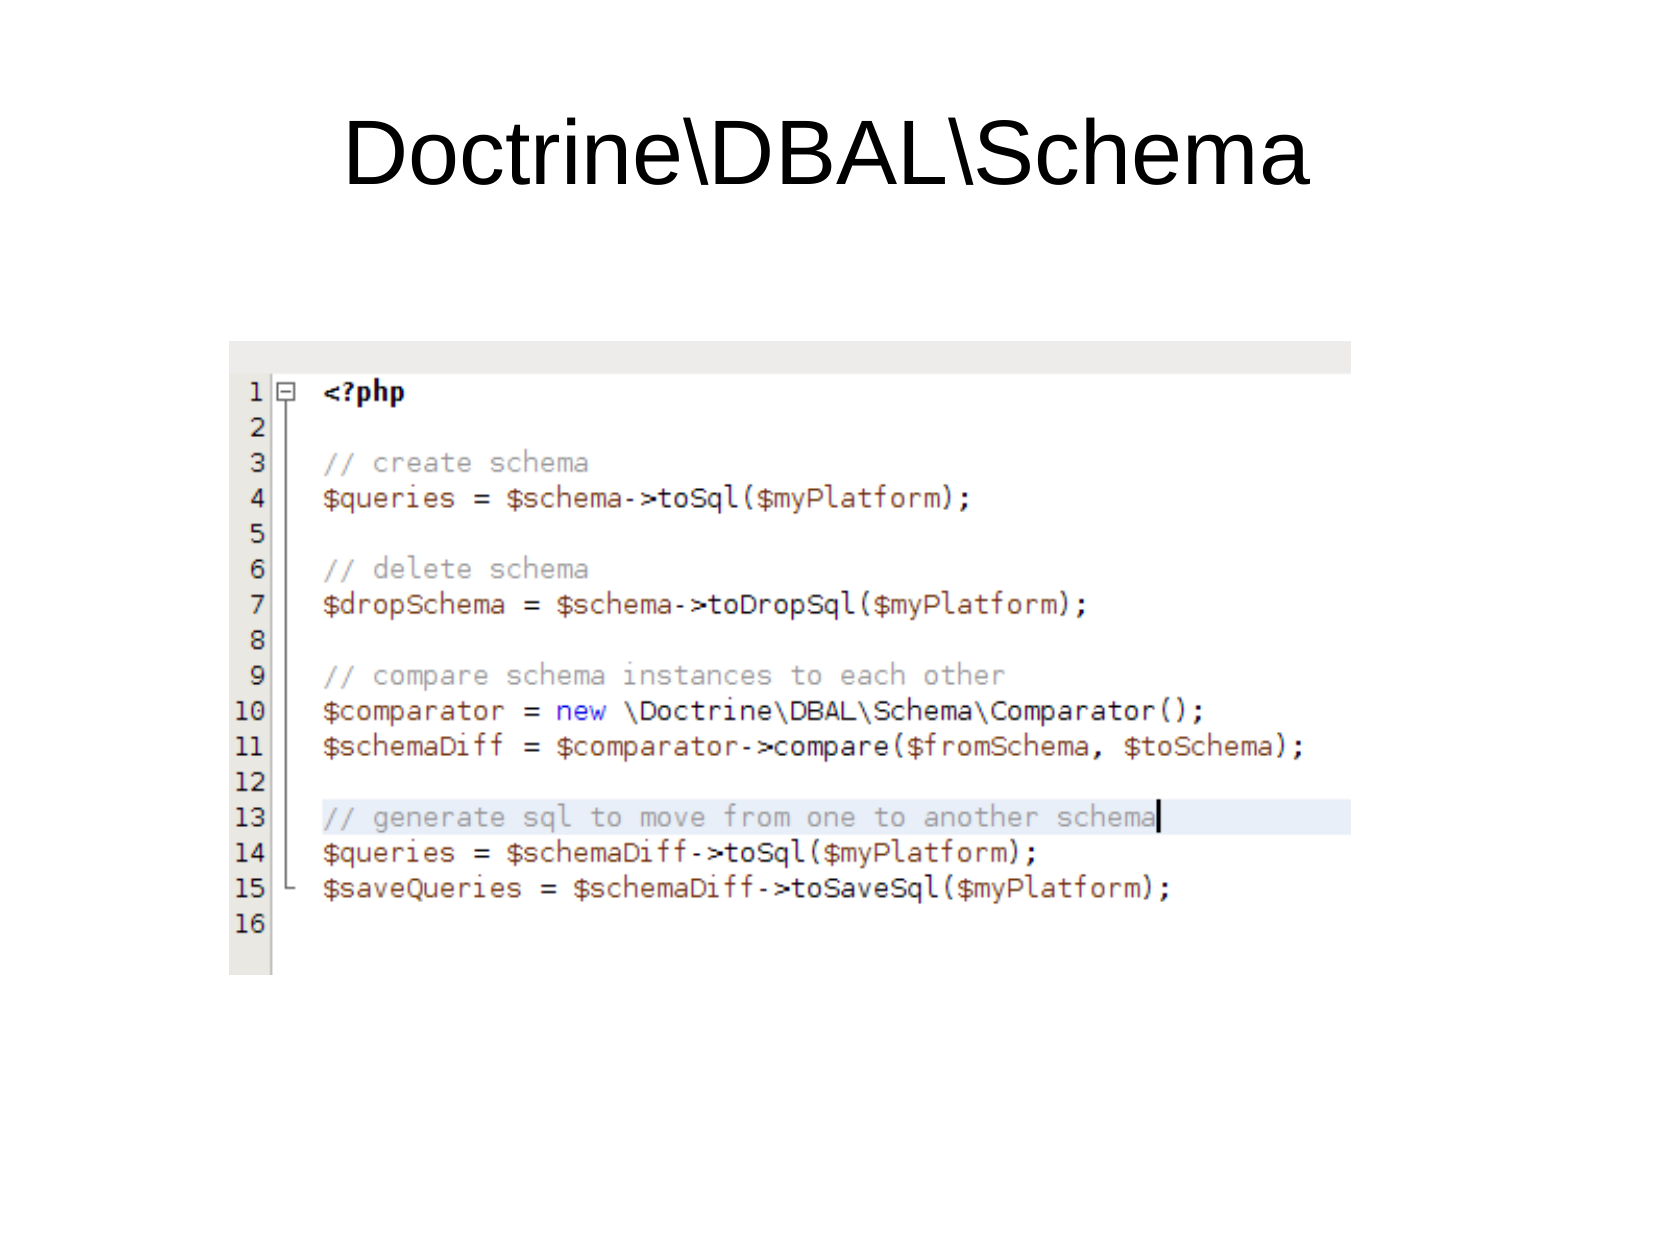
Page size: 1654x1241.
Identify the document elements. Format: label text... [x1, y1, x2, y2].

title Doctrine\DBAL\Schema [82, 56, 1571, 250]
picture [229, 341, 1351, 976]
